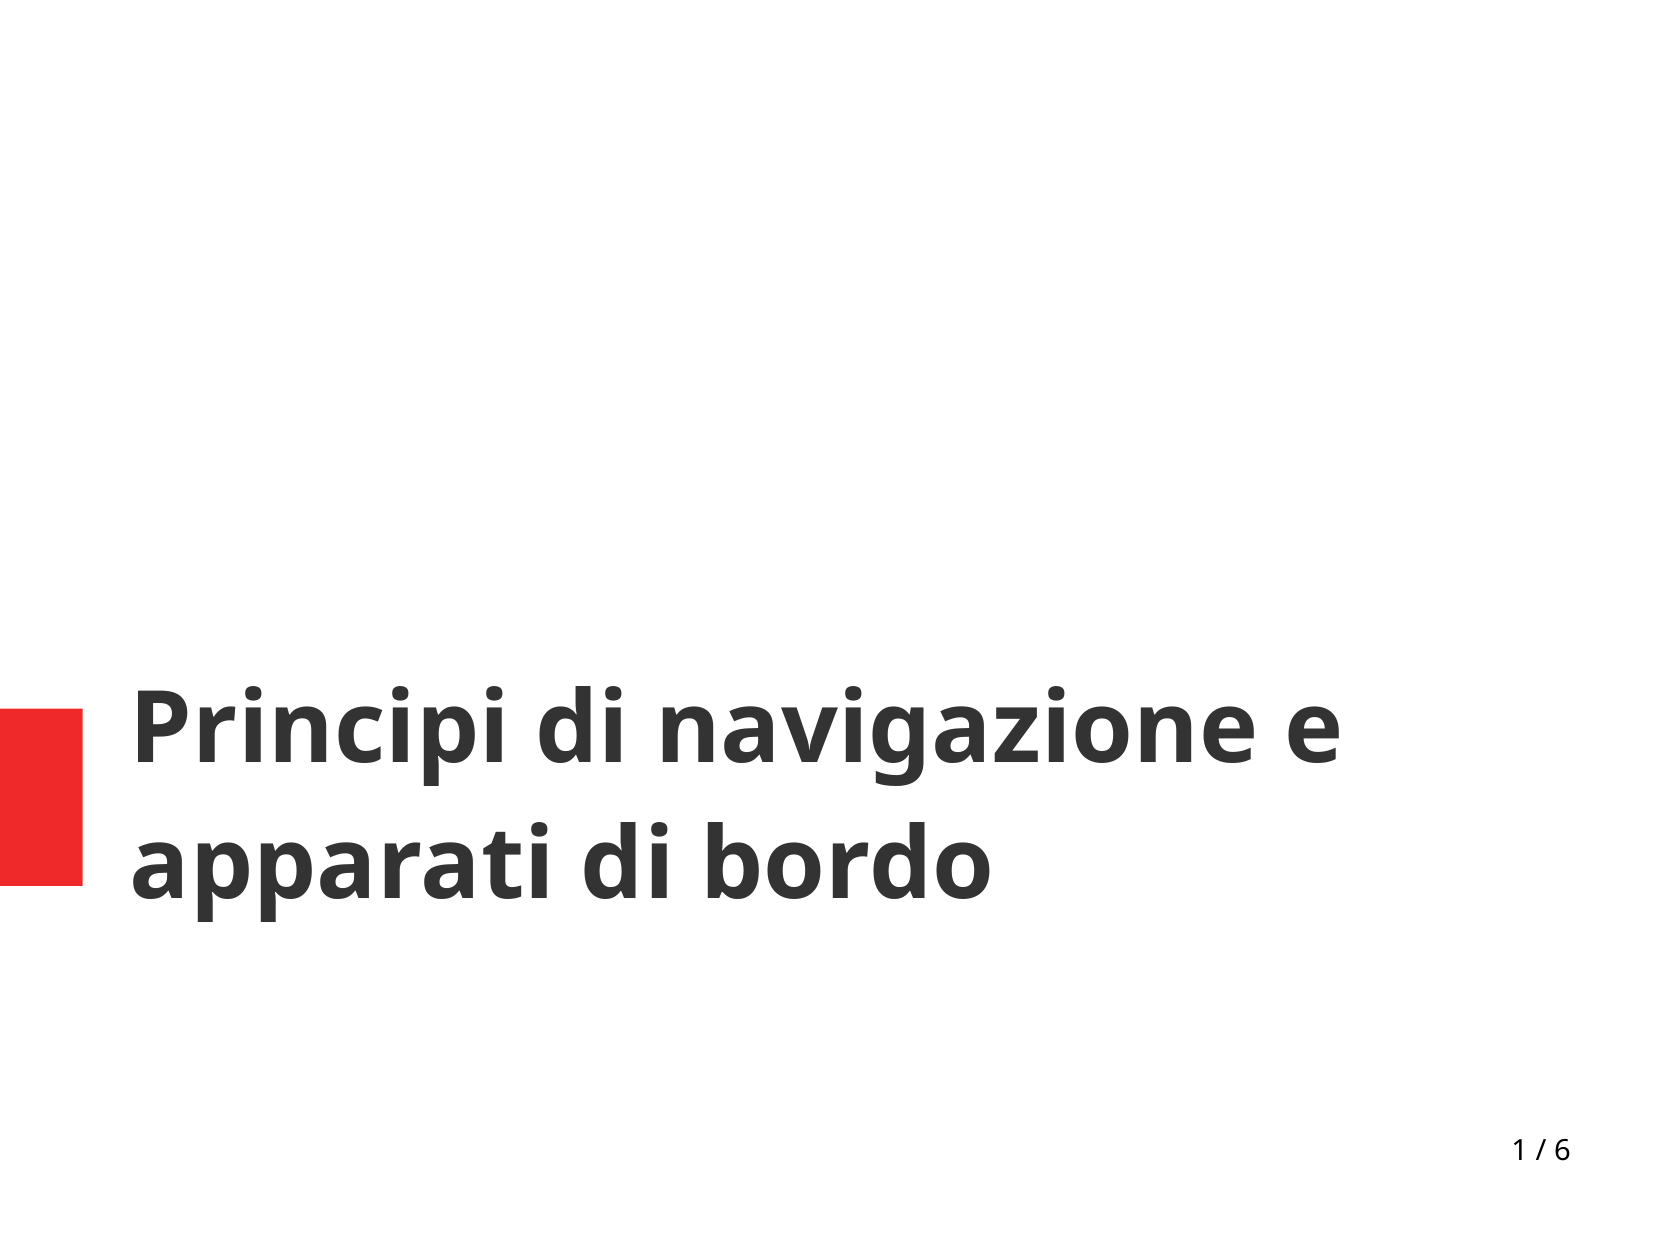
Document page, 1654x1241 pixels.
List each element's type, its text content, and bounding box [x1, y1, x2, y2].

title Principi di navigazione e apparati di bordo [129, 655, 1536, 928]
